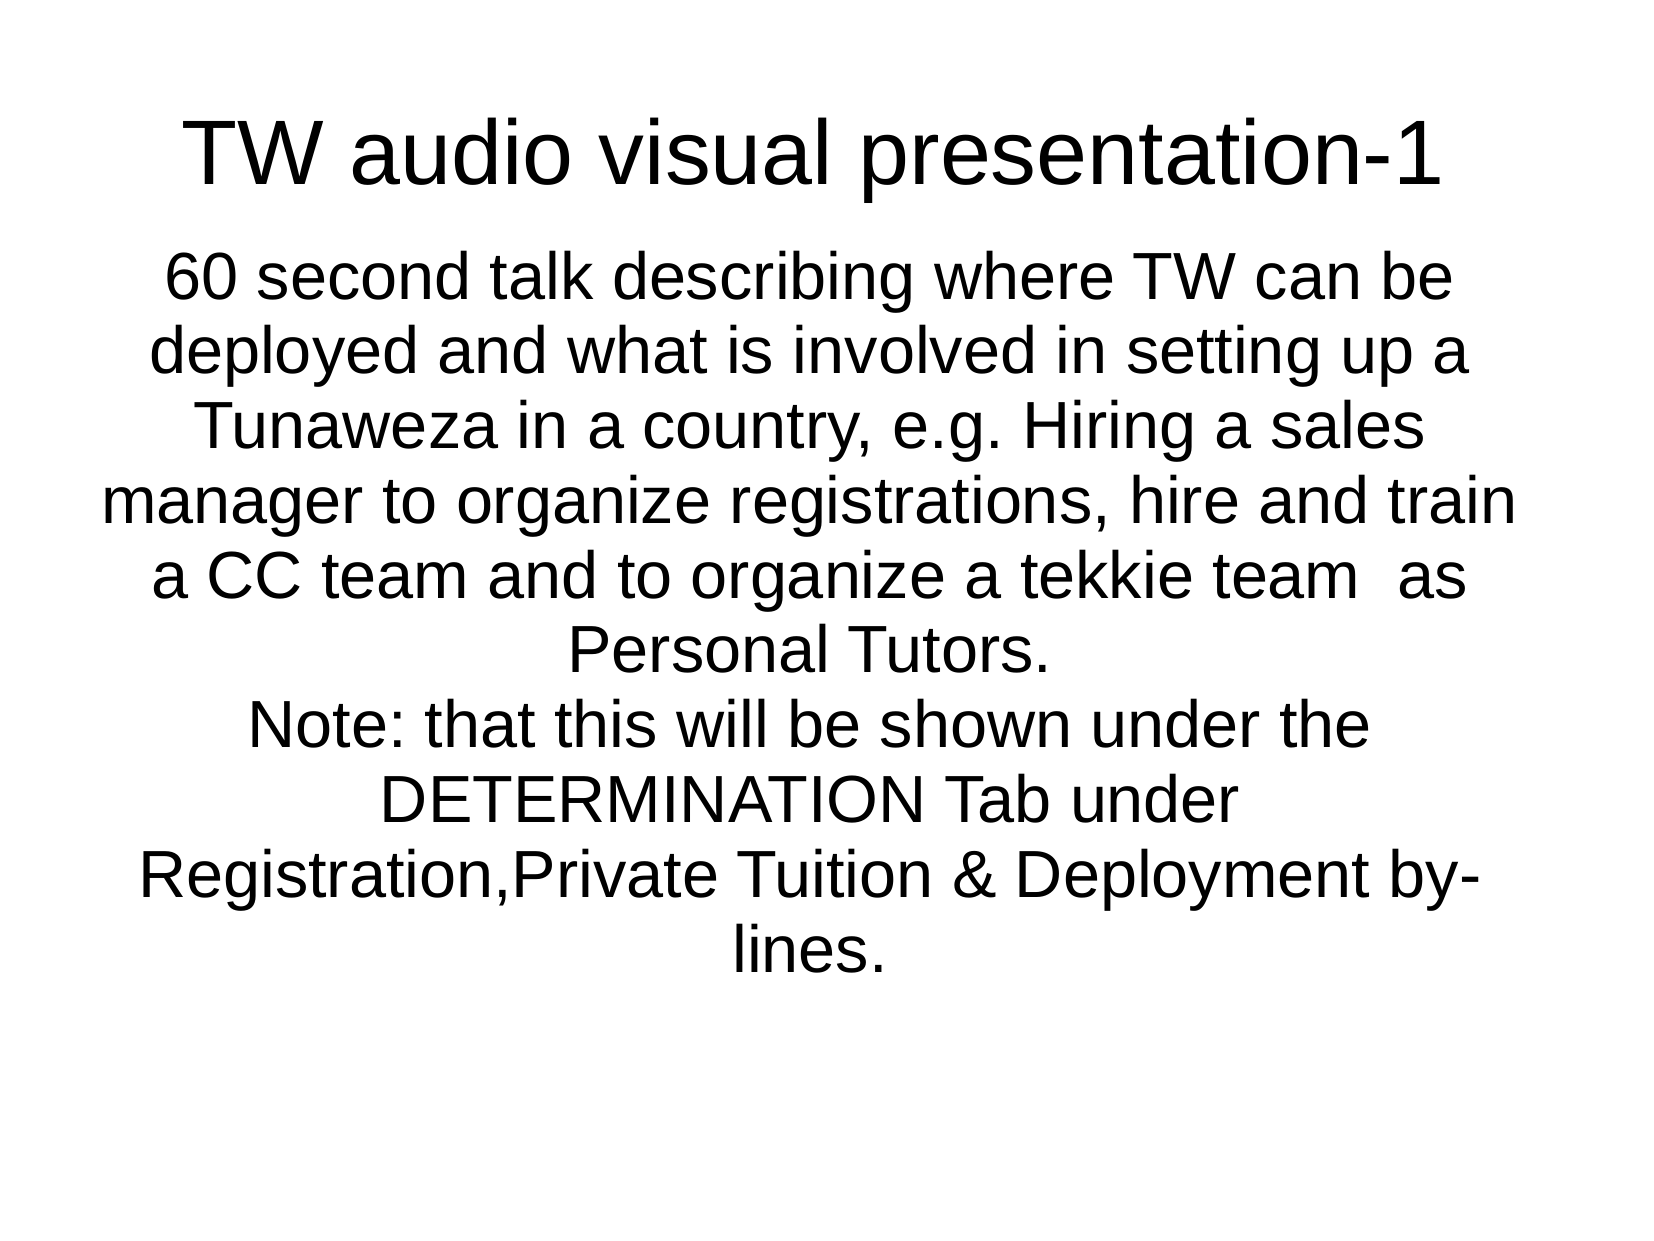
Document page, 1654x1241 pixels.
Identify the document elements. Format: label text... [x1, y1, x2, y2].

subtitle 60 second talk describing where TW can be deployed and what is involved in setting up a Tunaweza in a country, e.g. Hiring a sales manager to organize registrations, hire and train a CC team and to organize a tekkie team as Personal Tutors. Note: that this will be shown under the DETERMINATION Tab under Registration,Private Tuition & Deployment by-lines. [82, 238, 1538, 1062]
title TW audio visual presentation-1 [82, 49, 1571, 257]
